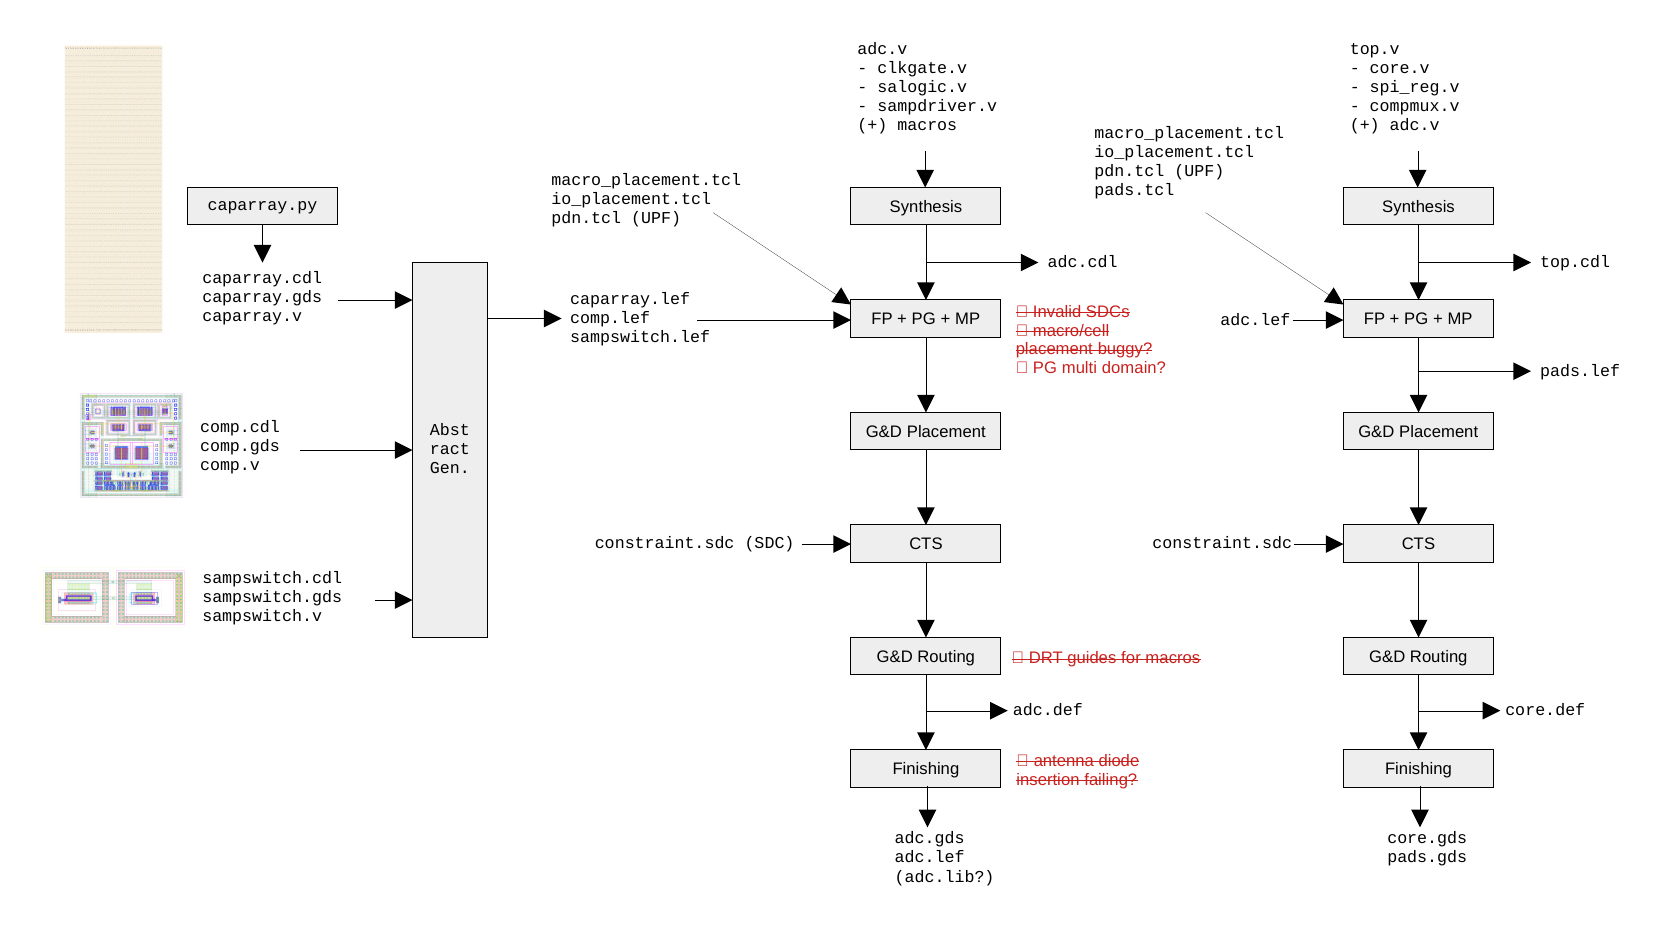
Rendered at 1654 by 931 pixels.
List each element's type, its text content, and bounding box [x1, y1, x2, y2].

text_box caparray.py [187, 187, 338, 225]
text_box adc.v - clkgate.v - salogic.v - sampdriver.v (+) macros [842, 32, 1013, 143]
text_box constraint.sdc (SDC) [579, 526, 811, 561]
text_box constraint.sdc [1137, 526, 1308, 561]
text_box ❌ antenna diode insertion failing? [1001, 743, 1184, 834]
text_box macro_placement.tcl io_placement.tcl pdn.tcl (UPF) [536, 164, 758, 237]
text_box CTS [1343, 524, 1494, 563]
text_box caparray.cdl caparray.gds caparray.v [187, 262, 338, 335]
text_box FP + PG + MP [1343, 299, 1494, 338]
text_box caparray.lef comp.lef sampswitch.lef [555, 282, 726, 355]
text_box FP + PG + MP [850, 299, 1000, 338]
text_box G&D Routing [850, 637, 1001, 675]
text_box core.gds pads.gds [1372, 822, 1483, 876]
text_box Synthesis [1343, 187, 1494, 225]
text_box top.v - core.v - spi_reg.v - compmux.v (+) adc.v [1335, 32, 1476, 143]
text_box core.def [1490, 694, 1601, 728]
text_box top.cdl [1525, 245, 1626, 280]
text_box comp.cdl comp.gds comp.v [185, 411, 296, 484]
text_box Finishing [1343, 749, 1494, 788]
text_box adc.lef [1205, 304, 1306, 339]
text_box macro_placement.tcl io_placement.tcl pdn.tcl (UPF) pads.tcl [1079, 116, 1301, 208]
text_box ❌ DRT guides for macros [996, 641, 1298, 788]
text_box CTS [850, 524, 1001, 563]
text_box sampswitch.cdl sampswitch.gds sampswitch.v [187, 562, 358, 635]
text_box adc.gds adc.lef (adc.lib?) [879, 822, 1011, 895]
text_box G&D Placement [850, 412, 1001, 450]
text_box Abstract Gen. [412, 262, 488, 638]
text_box Finishing [850, 749, 996, 788]
text_box G&D Routing [1343, 637, 1494, 675]
text_box adc.cdl [1032, 245, 1133, 280]
picture [76, 391, 187, 500]
picture [37, 562, 187, 633]
picture [19, 37, 224, 338]
text_box ❌ Invalid SDCs ❌ macro/cell placement buggy? ❌ PG multi domain? [1000, 294, 1183, 423]
text_box G&D Placement [1343, 412, 1494, 450]
text_box Synthesis [850, 187, 1001, 225]
text_box pads.lef [1525, 354, 1636, 389]
